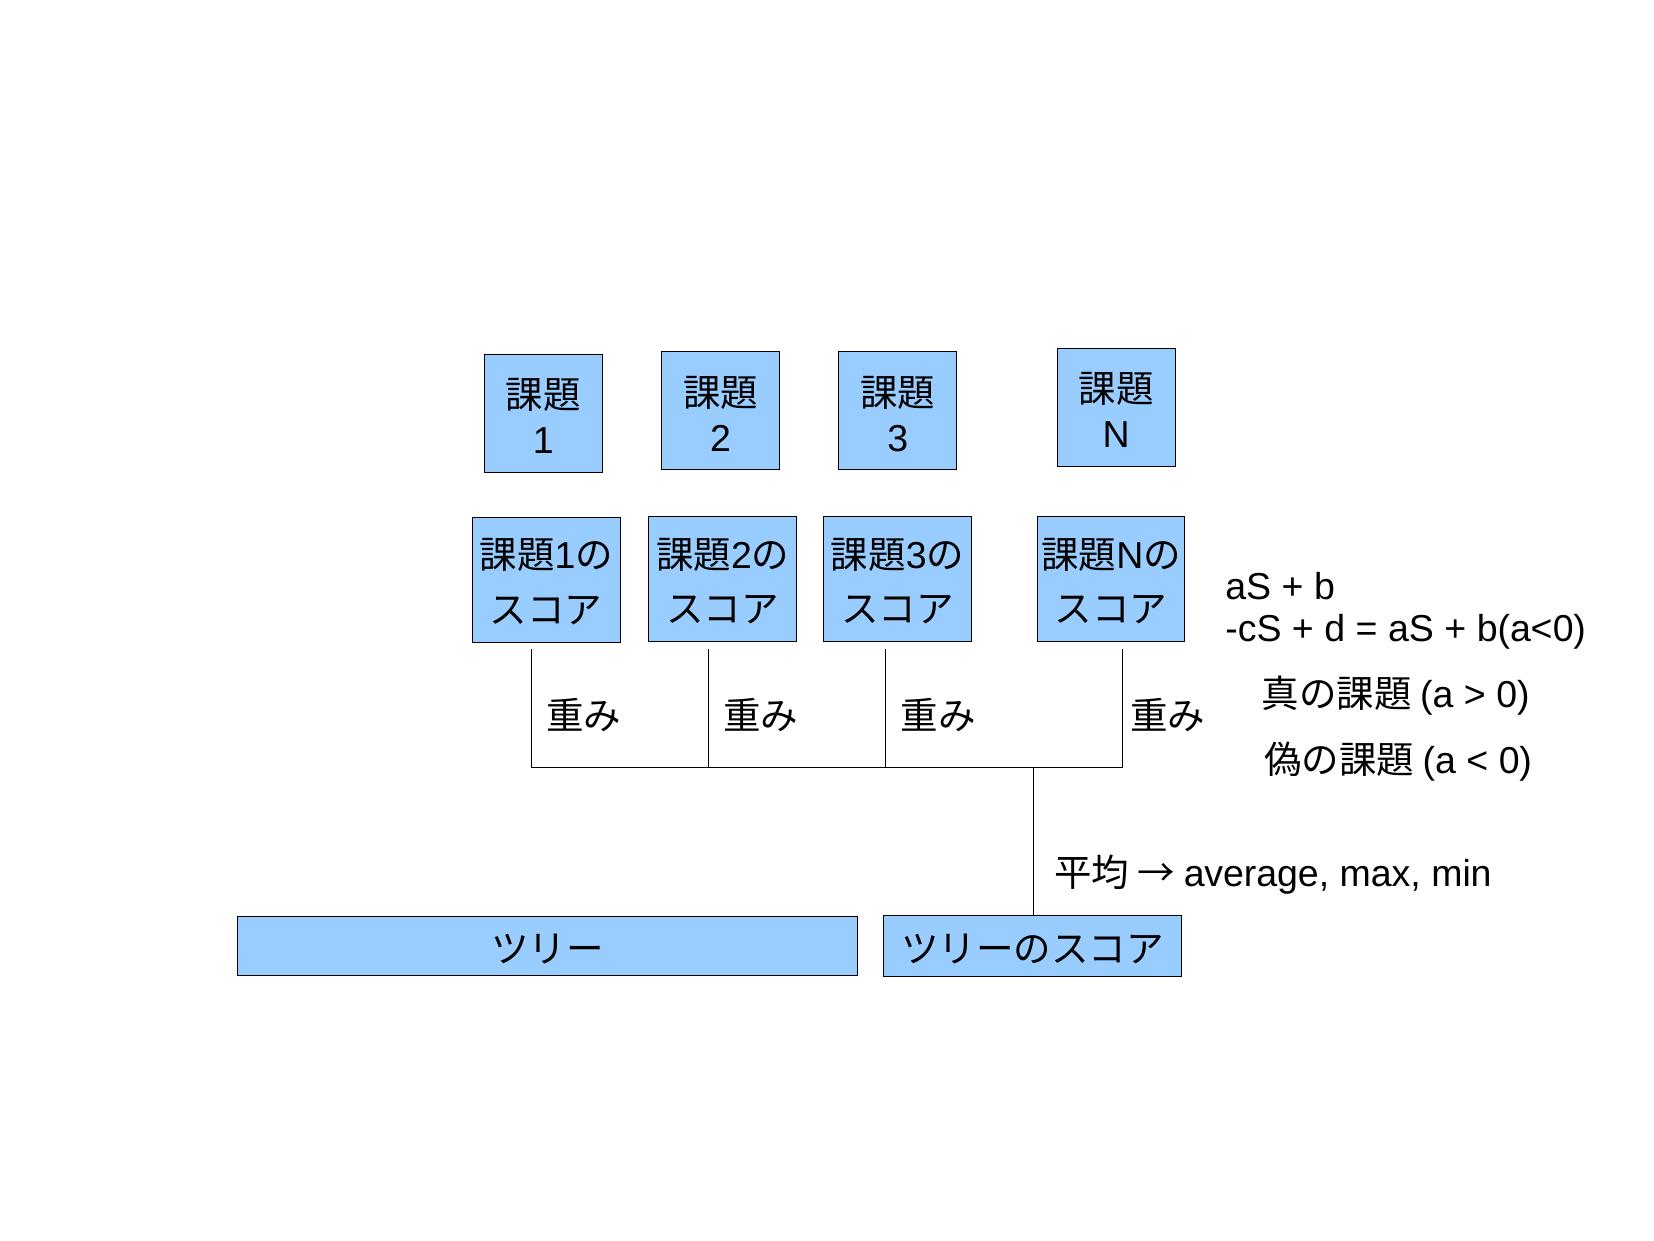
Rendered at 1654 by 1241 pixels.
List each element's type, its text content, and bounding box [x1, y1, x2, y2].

text_box 課題 2 [661, 351, 780, 470]
text_box 重み [1115, 679, 1220, 732]
text_box 課題3の スコア [823, 516, 972, 642]
text_box 課題Nの スコア [1037, 516, 1185, 642]
text_box 偽の課題 (a < 0) [1249, 722, 1551, 780]
text_box 課題 3 [838, 351, 957, 470]
text_box 真の課題 (a > 0) [1246, 657, 1548, 714]
text_box 平均 → average, max, min [1039, 835, 1513, 893]
text_box 課題2の スコア [648, 516, 797, 642]
text_box 重み [531, 679, 637, 732]
text_box ツリーのスコア [883, 915, 1182, 977]
text_box 重み [708, 679, 814, 739]
text_box ツリー [237, 916, 858, 976]
text_box 課題 1 [484, 354, 603, 473]
text_box 重み [885, 679, 991, 732]
text_box aS + b -cS + d = aS + b(a<0) [1210, 557, 1602, 657]
text_box 課題 N [1057, 348, 1176, 467]
text_box 課題1の スコア [472, 517, 621, 643]
